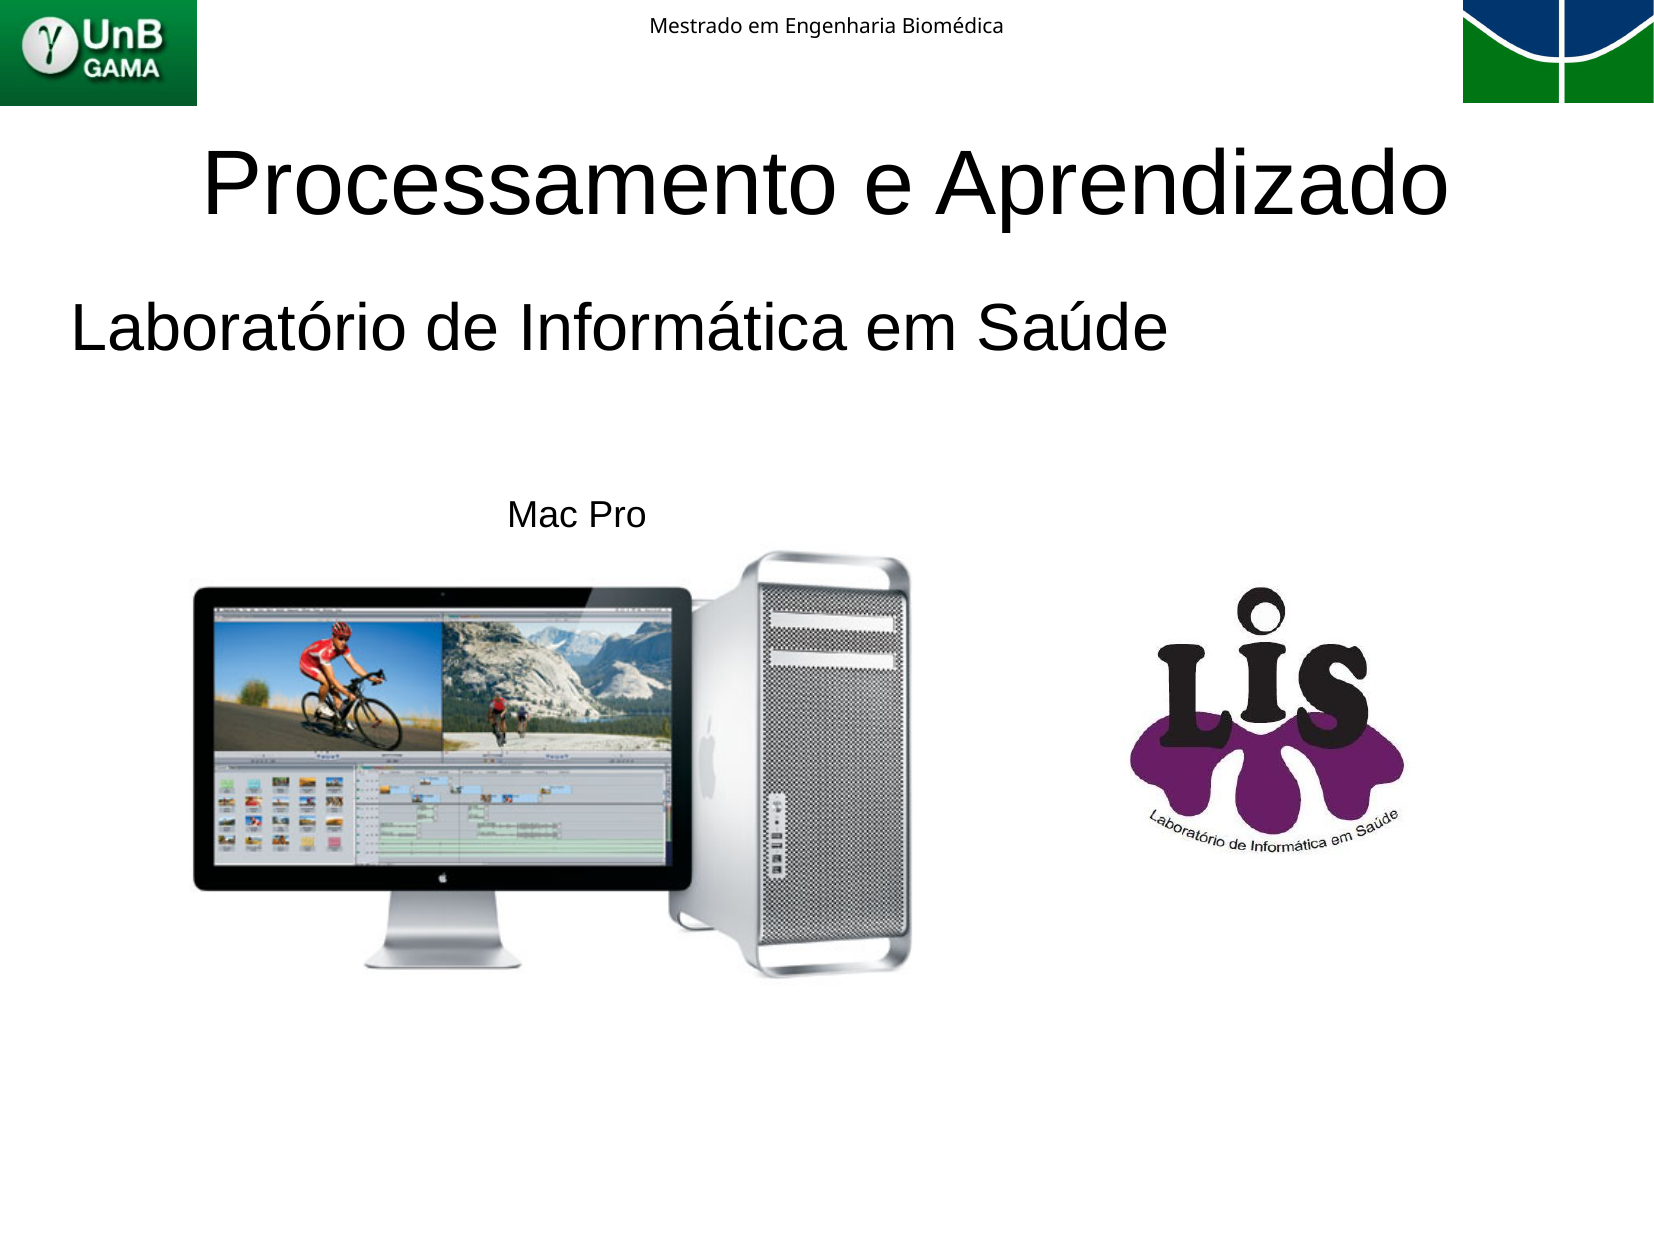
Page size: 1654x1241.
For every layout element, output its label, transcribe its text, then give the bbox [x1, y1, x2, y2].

picture [189, 543, 918, 986]
picture [1122, 579, 1418, 863]
picture [1463, 0, 1654, 94]
picture [0, 0, 197, 94]
title Processamento e Aprendizado [0, 94, 1654, 272]
text_box Mac Pro [492, 486, 662, 544]
list Laboratório de Informática em Saúde [0, 290, 1654, 1241]
